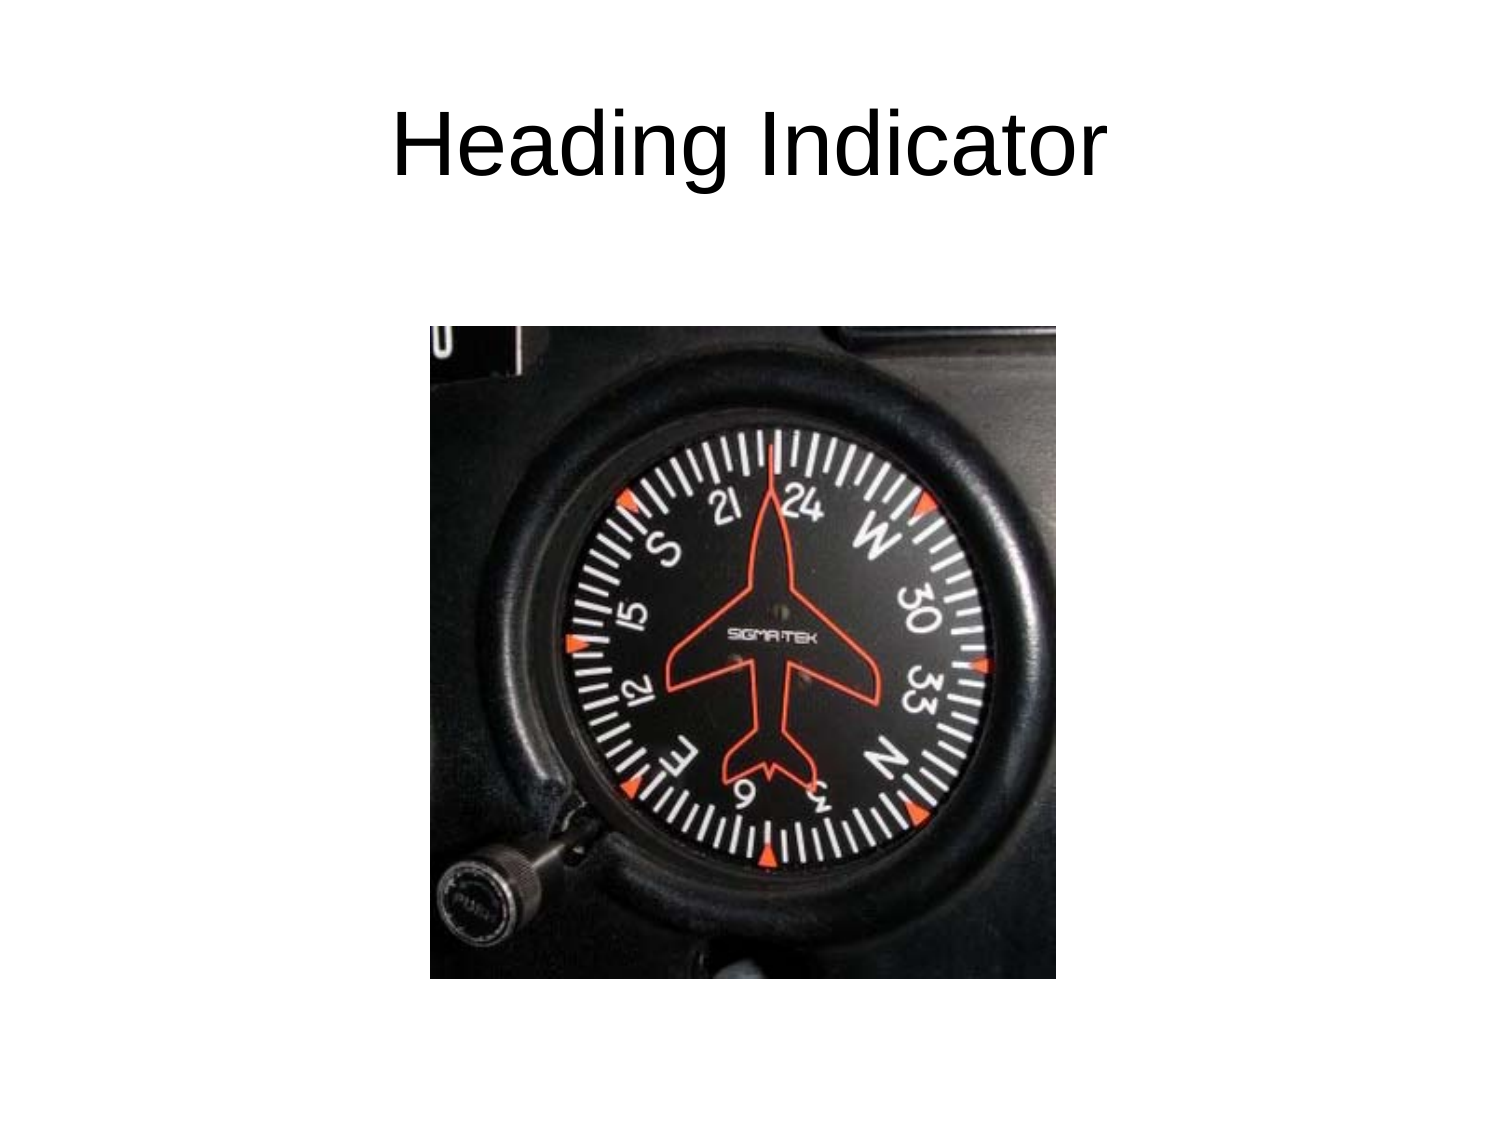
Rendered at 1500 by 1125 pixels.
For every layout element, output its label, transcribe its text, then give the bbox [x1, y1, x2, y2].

text_box [430, 326, 1056, 979]
title Heading Indicator [75, 45, 1426, 233]
